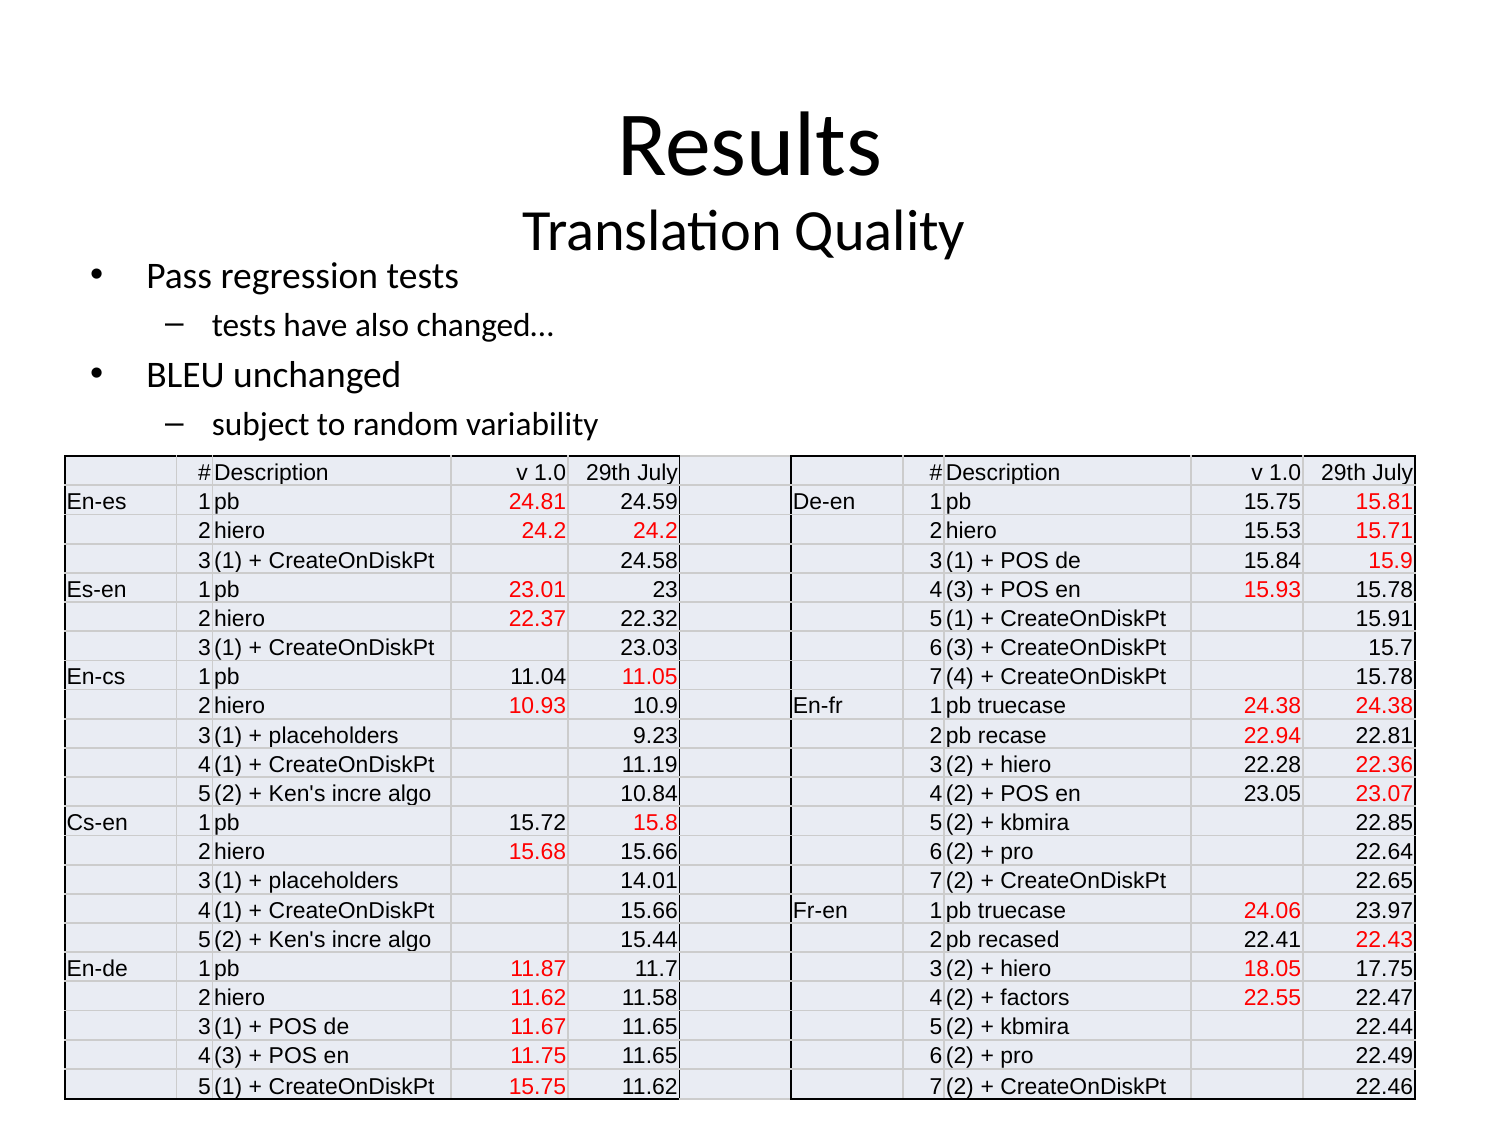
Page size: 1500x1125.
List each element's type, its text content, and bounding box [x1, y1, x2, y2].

table_cell [680, 982, 790, 1010]
table_cell [66, 1070, 176, 1098]
table_cell 15.68 [452, 836, 567, 864]
table_cell [680, 545, 790, 572]
table_cell [1192, 632, 1302, 660]
table_cell [66, 866, 176, 893]
table_cell [1192, 1041, 1302, 1068]
table_cell [680, 807, 790, 835]
table_header v 1.0 [452, 457, 567, 484]
table_cell 22.36 [1304, 749, 1414, 776]
table_cell [680, 924, 790, 951]
table_cell [792, 1070, 902, 1098]
table_header # [177, 457, 212, 484]
table_cell [792, 866, 902, 893]
table_cell [792, 632, 902, 660]
table_cell 1 [177, 574, 212, 601]
table_cell 5 [904, 1011, 943, 1039]
table_cell 11.19 [569, 749, 679, 776]
table_cell (2) + kbmira [945, 1011, 1190, 1039]
table_cell 15.78 [1304, 661, 1414, 689]
table_cell pb [213, 661, 450, 689]
table_cell (2) + kbmira [945, 807, 1190, 835]
table_cell (2) + hiero [945, 749, 1190, 776]
table_cell [66, 1041, 176, 1068]
table_cell 15.44 [569, 924, 679, 951]
table_cell 1 [177, 486, 212, 514]
table_cell hiero [213, 836, 450, 864]
table_cell 11.62 [452, 982, 567, 1010]
table_cell 2 [177, 982, 212, 1010]
table_cell hiero [945, 515, 1190, 543]
table_cell De-en [792, 486, 902, 514]
table_cell 24.06 [1192, 895, 1302, 922]
table_cell (1) + CreateOnDiskPt [213, 1070, 450, 1098]
table_cell [1192, 603, 1302, 630]
table_cell (2) + CreateOnDiskPt [945, 1070, 1190, 1098]
table_cell (3) + POS en [945, 574, 1190, 601]
table_cell (1) + CreateOnDiskPt [213, 895, 450, 922]
table_cell 1 [904, 486, 943, 514]
table_cell [792, 1041, 902, 1068]
table_cell [66, 515, 176, 543]
table_cell (1) + POS de [213, 1011, 450, 1039]
table_cell 1 [904, 690, 943, 718]
table_cell [452, 866, 567, 893]
table_cell 22.43 [1304, 924, 1414, 951]
table_header Description [945, 457, 1190, 484]
table_cell 15.75 [452, 1070, 567, 1098]
table_cell (1) + CreateOnDiskPt [213, 632, 450, 660]
table_cell pb [945, 486, 1190, 514]
table_cell [792, 749, 902, 776]
table_header [66, 457, 176, 484]
table_cell 3 [904, 953, 943, 980]
table_cell 1 [177, 953, 212, 980]
text_box Translation Quality [507, 184, 980, 270]
table_cell [66, 836, 176, 864]
table_cell [680, 895, 790, 922]
table_cell [452, 778, 567, 805]
table_cell [680, 720, 790, 747]
table_cell 22.85 [1304, 807, 1414, 835]
table_cell [680, 486, 790, 514]
table_cell [680, 1011, 790, 1039]
table_cell 6 [904, 1041, 943, 1068]
table_cell [680, 866, 790, 893]
table_cell 11.65 [569, 1011, 679, 1039]
table_cell 2 [904, 924, 943, 951]
table_cell Es-en [66, 574, 176, 601]
table_cell En-fr [792, 690, 902, 718]
table_cell 10.84 [569, 778, 679, 805]
table_cell 3 [177, 545, 212, 572]
table_cell [792, 545, 902, 572]
table_cell [1192, 866, 1302, 893]
table_cell 15.71 [1304, 515, 1414, 543]
table_cell pb [213, 807, 450, 835]
table_cell Cs-en [66, 807, 176, 835]
table_cell [66, 545, 176, 572]
table_cell 22.94 [1192, 720, 1302, 747]
table_cell 2 [177, 515, 212, 543]
table_cell 3 [177, 1011, 212, 1039]
table_cell 22.41 [1192, 924, 1302, 951]
table_cell (2) + hiero [945, 953, 1190, 980]
table_cell [792, 982, 902, 1010]
table_cell 24.2 [452, 515, 567, 543]
table_cell [680, 632, 790, 660]
table_header 29th July [569, 457, 679, 484]
table_cell 15.8 [569, 807, 679, 835]
table_cell pb recase [945, 720, 1190, 747]
table_cell 22.37 [452, 603, 567, 630]
table_cell 22.44 [1304, 1011, 1414, 1039]
table_cell [66, 895, 176, 922]
table_cell 1 [177, 661, 212, 689]
table_cell 2 [177, 603, 212, 630]
table_cell (2) + POS en [945, 778, 1190, 805]
table_cell 11.62 [569, 1070, 679, 1098]
table_header [792, 457, 902, 484]
table_cell 23.05 [1192, 778, 1302, 805]
table_cell hiero [213, 690, 450, 718]
table_cell [66, 1011, 176, 1039]
table_cell (2) + factors [945, 982, 1190, 1010]
table_cell 22.49 [1304, 1041, 1414, 1068]
table_cell [452, 895, 567, 922]
table_header # [904, 457, 943, 484]
table_cell (3) + CreateOnDiskPt [945, 632, 1190, 660]
table_cell 11.67 [452, 1011, 567, 1039]
table_cell 4 [904, 778, 943, 805]
table_cell 11.05 [569, 661, 679, 689]
table_cell (2) + pro [945, 1041, 1190, 1068]
table_cell [680, 1041, 790, 1068]
table_cell [1192, 1011, 1302, 1039]
table_cell [792, 603, 902, 630]
table_cell [680, 574, 790, 601]
table_cell 23.03 [569, 632, 679, 660]
table_cell [452, 720, 567, 747]
table_cell [1192, 836, 1302, 864]
table_cell [66, 632, 176, 660]
table_cell En-cs [66, 661, 176, 689]
table_cell 22.65 [1304, 866, 1414, 893]
table_cell 11.65 [569, 1041, 679, 1068]
table_cell [680, 690, 790, 718]
table_cell 22.28 [1192, 749, 1302, 776]
table_cell 22.81 [1304, 720, 1414, 747]
table_cell 5 [177, 1070, 212, 1098]
table_cell En-de [66, 953, 176, 980]
table_cell 15.78 [1304, 574, 1414, 601]
table_cell 9.23 [569, 720, 679, 747]
table_cell [66, 778, 176, 805]
table_cell [680, 661, 790, 689]
table_cell [680, 749, 790, 776]
table_cell (1) + POS de [945, 545, 1190, 572]
table_cell [66, 982, 176, 1010]
table_cell 15.81 [1304, 486, 1414, 514]
table_cell [66, 690, 176, 718]
table_cell 23.07 [1304, 778, 1414, 805]
table_cell 22.47 [1304, 982, 1414, 1010]
table_cell [1192, 661, 1302, 689]
table_cell [680, 603, 790, 630]
table_cell [66, 603, 176, 630]
table_cell 11.7 [569, 953, 679, 980]
table_cell 3 [177, 720, 212, 747]
table_cell 4 [904, 982, 943, 1010]
table_cell 2 [904, 720, 943, 747]
table_cell 22.64 [1304, 836, 1414, 864]
table_cell hiero [213, 982, 450, 1010]
table_cell 6 [904, 632, 943, 660]
table_cell 15.9 [1304, 545, 1414, 572]
table_cell 15.91 [1304, 603, 1414, 630]
table_cell 11.87 [452, 953, 567, 980]
table_cell [452, 749, 567, 776]
table_cell 10.93 [452, 690, 567, 718]
table_cell 2 [177, 690, 212, 718]
table_cell [452, 545, 567, 572]
table_cell 11.58 [569, 982, 679, 1010]
table_cell 3 [177, 632, 212, 660]
table_cell [792, 807, 902, 835]
table_cell 15.66 [569, 895, 679, 922]
table_cell 1 [904, 895, 943, 922]
table_cell [680, 1070, 790, 1098]
table_cell 22.32 [569, 603, 679, 630]
table_cell 4 [177, 1041, 212, 1068]
table_cell 15.7 [1304, 632, 1414, 660]
table_cell En-es [66, 486, 176, 514]
table_cell hiero [213, 603, 450, 630]
table_cell pb truecase [945, 690, 1190, 718]
table_header 29th July [1304, 457, 1414, 484]
table_cell 6 [904, 836, 943, 864]
table_cell (2) + CreateOnDiskPt [945, 866, 1190, 893]
table_header v 1.0 [1192, 457, 1302, 484]
table_header [680, 457, 790, 484]
table_cell 15.66 [569, 836, 679, 864]
table_cell 5 [904, 807, 943, 835]
table_cell 24.38 [1304, 690, 1414, 718]
table_cell 23 [569, 574, 679, 601]
table_cell [1192, 1070, 1302, 1098]
table_cell 11.04 [452, 661, 567, 689]
table_cell Fr-en [792, 895, 902, 922]
table_cell 24.59 [569, 486, 679, 514]
table_cell 1 [177, 807, 212, 835]
table_cell 15.93 [1192, 574, 1302, 601]
table_cell 14.01 [569, 866, 679, 893]
table_cell 5 [177, 778, 212, 805]
table_cell 24.58 [569, 545, 679, 572]
table_cell 23.97 [1304, 895, 1414, 922]
table_cell 7 [904, 866, 943, 893]
table_cell 5 [904, 603, 943, 630]
table_cell [680, 515, 790, 543]
table_cell (2) + Ken's incre algo [213, 778, 450, 805]
table_cell (2) + pro [945, 836, 1190, 864]
table_cell 5 [177, 924, 212, 951]
table_cell [792, 574, 902, 601]
table_cell (1) + CreateOnDiskPt [945, 603, 1190, 630]
table_cell (1) + CreateOnDiskPt [213, 545, 450, 572]
table_cell 17.75 [1304, 953, 1414, 980]
table_header Description [213, 457, 450, 484]
table_cell [792, 515, 902, 543]
table_cell (1) + placeholders [213, 866, 450, 893]
table_cell 15.75 [1192, 486, 1302, 514]
list Pass regression tests tests have also changed… BLEU unchanged subject to random variability [75, 243, 1425, 480]
table_cell 18.05 [1192, 953, 1302, 980]
table_cell (4) + CreateOnDiskPt [945, 661, 1190, 689]
table_cell [680, 953, 790, 980]
table_cell 24.81 [452, 486, 567, 514]
table_cell pb [213, 953, 450, 980]
table_cell 24.38 [1192, 690, 1302, 718]
table_cell 3 [904, 749, 943, 776]
table_cell (1) + CreateOnDiskPt [213, 749, 450, 776]
table_cell 22.55 [1192, 982, 1302, 1010]
table_cell 22.46 [1304, 1070, 1414, 1098]
table_cell [792, 953, 902, 980]
table_cell [792, 1011, 902, 1039]
table_cell [66, 924, 176, 951]
table_cell pb truecase [945, 895, 1190, 922]
table_cell 2 [177, 836, 212, 864]
table_cell [792, 720, 902, 747]
table_cell [792, 836, 902, 864]
table_cell 4 [904, 574, 943, 601]
table_cell 11.75 [452, 1041, 567, 1068]
table_cell 15.72 [452, 807, 567, 835]
table_cell [792, 778, 902, 805]
table_cell 3 [904, 545, 943, 572]
table_cell pb recased [945, 924, 1190, 951]
table_cell [792, 924, 902, 951]
table_cell 23.01 [452, 574, 567, 601]
table_cell (2) + Ken's incre algo [213, 924, 450, 951]
table_cell hiero [213, 515, 450, 543]
table_cell 24.2 [569, 515, 679, 543]
table_cell pb [213, 574, 450, 601]
table_cell 3 [177, 866, 212, 893]
table_cell [792, 661, 902, 689]
table_cell (3) + POS en [213, 1041, 450, 1068]
table_cell [452, 632, 567, 660]
table_cell [1192, 807, 1302, 835]
table_cell pb [213, 486, 450, 514]
table_cell [66, 749, 176, 776]
table_cell [66, 720, 176, 747]
table_cell 7 [904, 1070, 943, 1098]
table_cell 2 [904, 515, 943, 543]
table_cell 4 [177, 749, 212, 776]
table_cell [452, 924, 567, 951]
table_cell 15.84 [1192, 545, 1302, 572]
table_cell 4 [177, 895, 212, 922]
table_cell 7 [904, 661, 943, 689]
table_cell 15.53 [1192, 515, 1302, 543]
table_cell 10.9 [569, 690, 679, 718]
table_cell [680, 836, 790, 864]
title Results [75, 45, 1425, 233]
table_cell [680, 778, 790, 805]
table_cell (1) + placeholders [213, 720, 450, 747]
